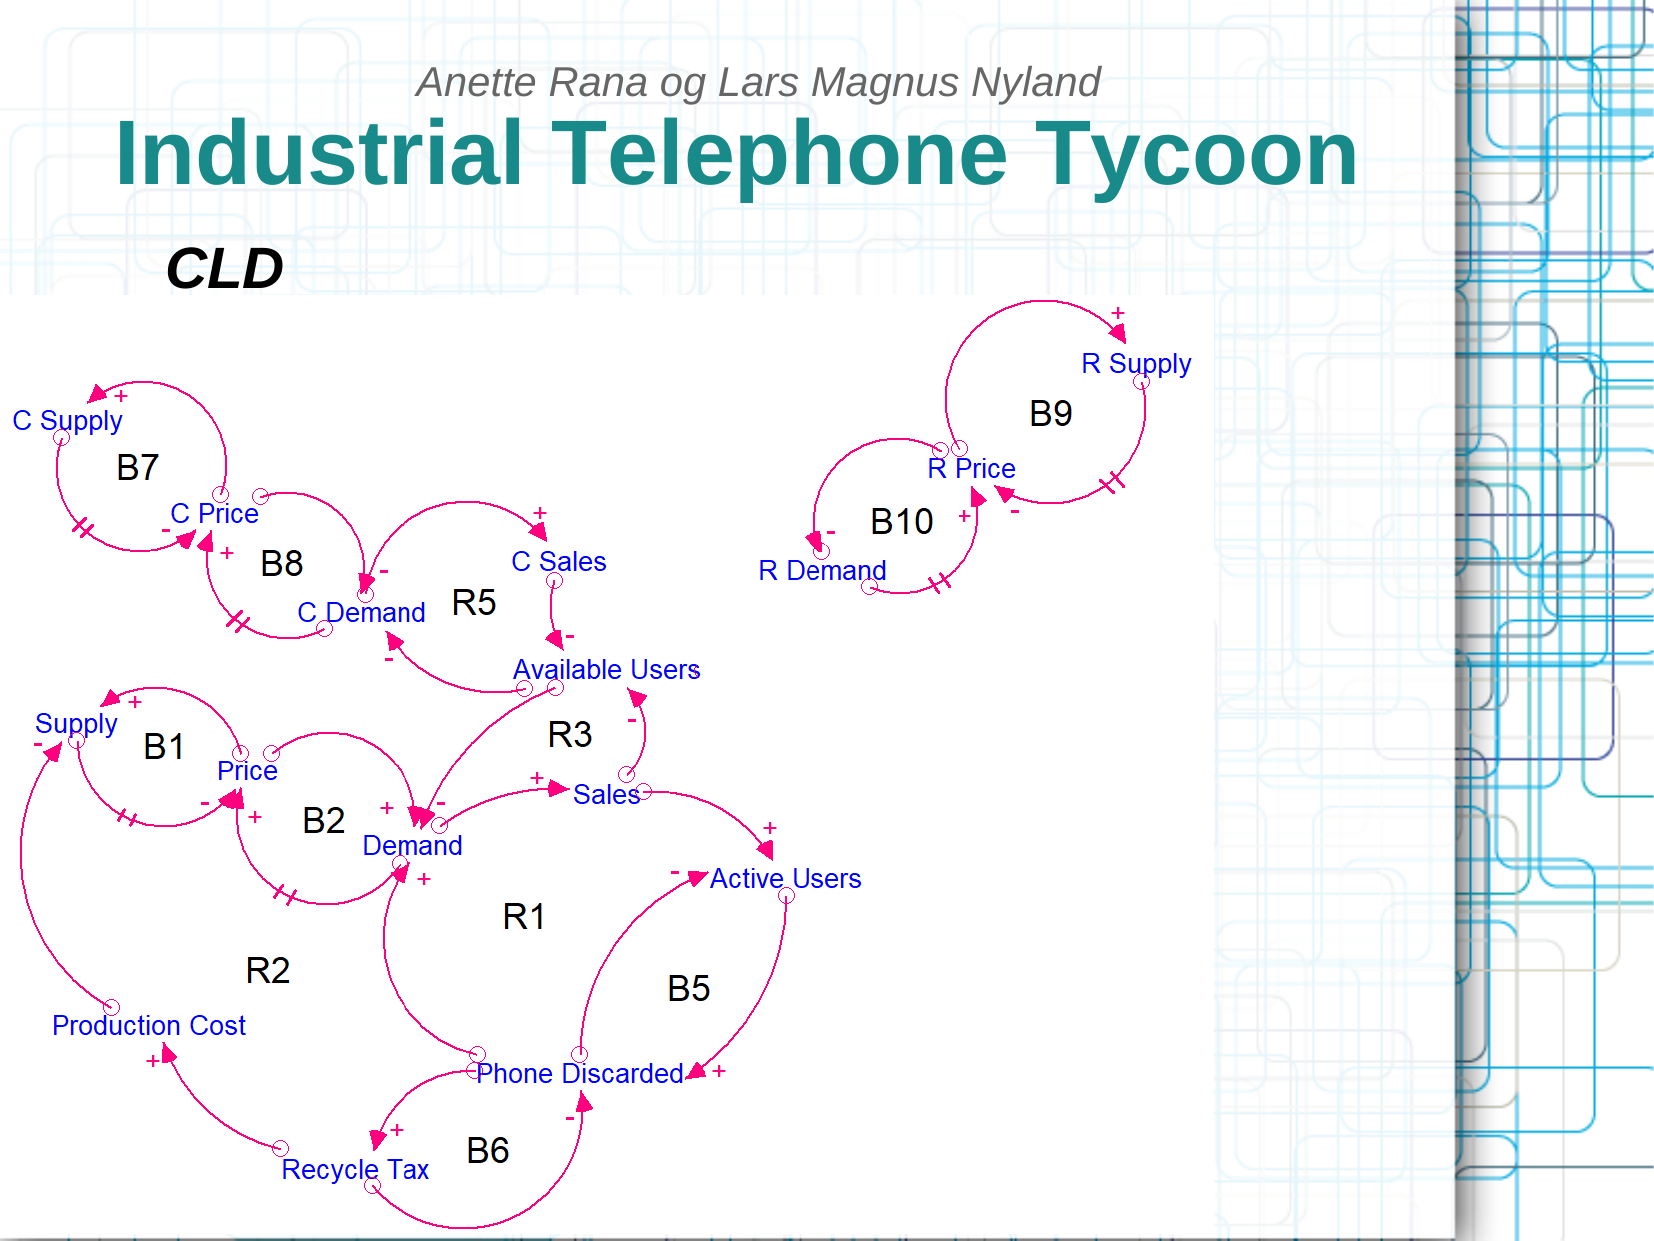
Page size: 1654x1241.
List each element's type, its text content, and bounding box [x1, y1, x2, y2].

list Anette Rana og Lars Magnus Nyland [82, 58, 1418, 210]
title Industrial Telephone Tycoon [59, 56, 1418, 250]
list CLD [70, 236, 1406, 1205]
picture [0, 0, 1654, 1241]
